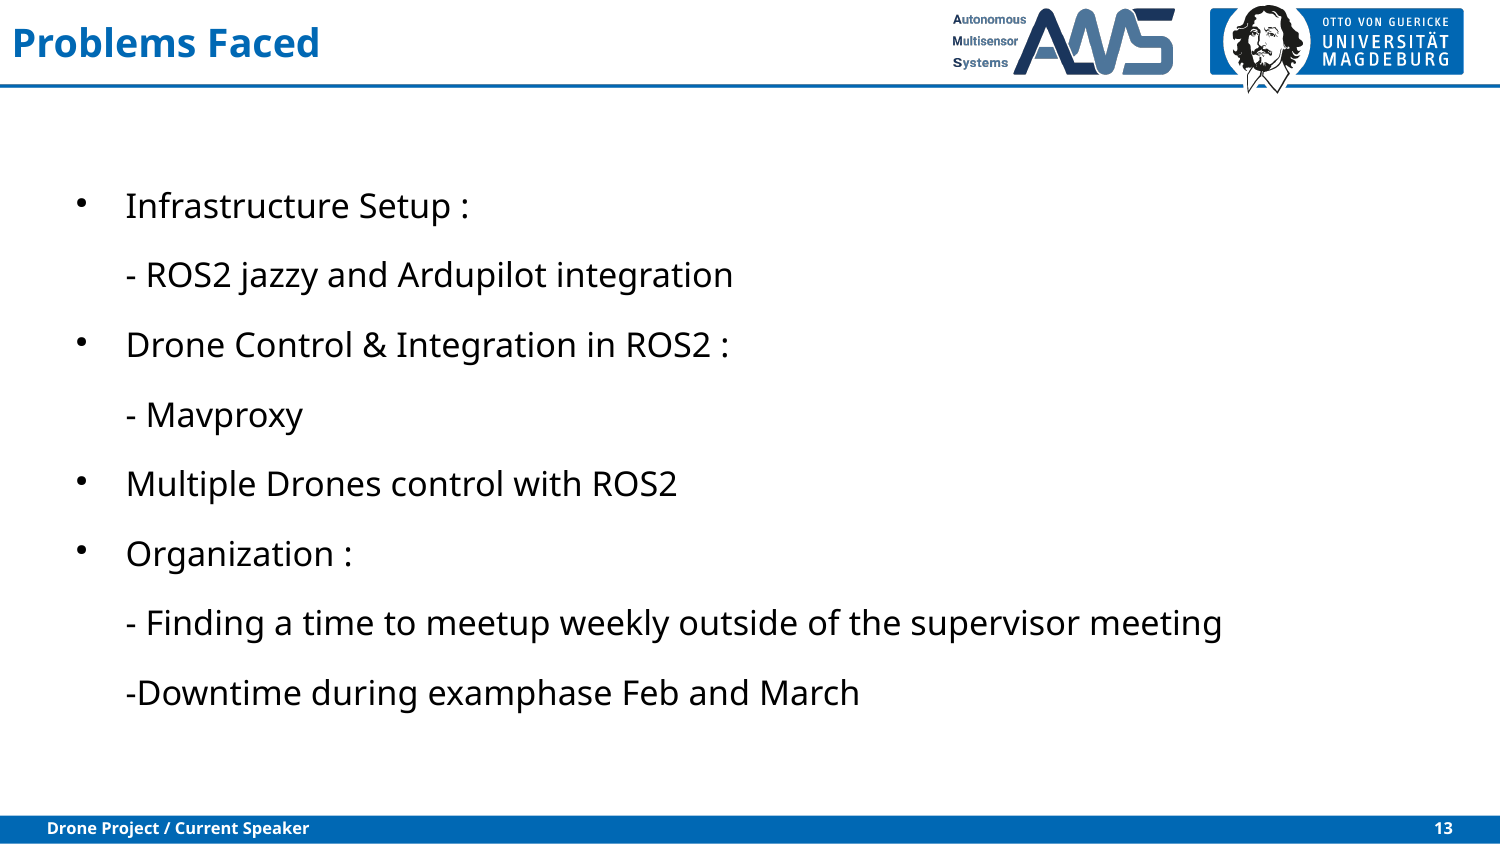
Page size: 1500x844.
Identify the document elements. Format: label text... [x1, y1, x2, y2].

title Problems Faced [0, 0, 943, 86]
picture [0, 0, 1500, 103]
list Infrastructure Setup : - ROS2 jazzy and Ardupilot integration Drone Control & Integration in ROS2 : - Mavproxy Multiple Drones control with ROS2 Organization : - Finding a time to meetup weekly outside of the supervisor meeting -Downtime during examphase Feb and March [59, 184, 1441, 721]
